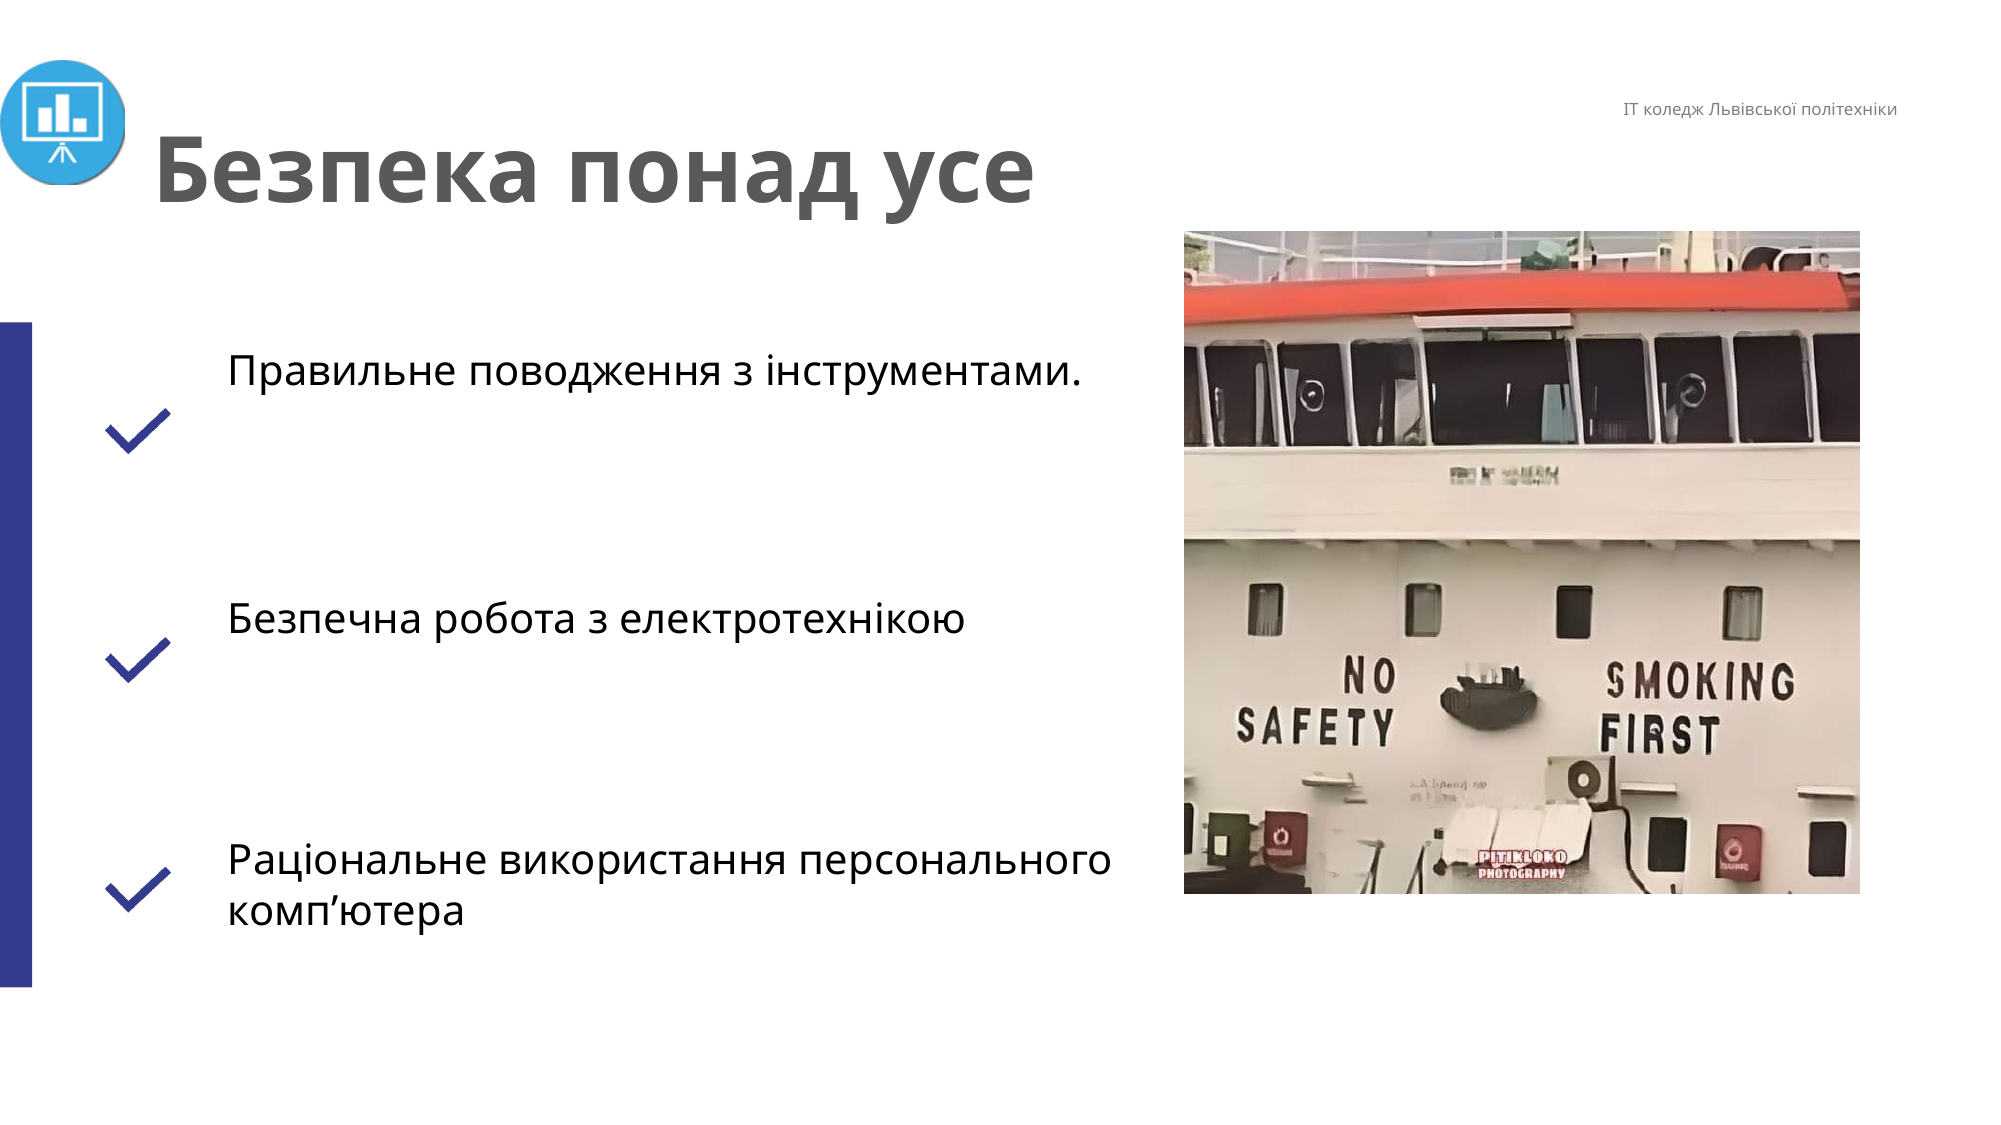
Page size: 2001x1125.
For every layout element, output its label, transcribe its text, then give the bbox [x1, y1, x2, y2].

text_box IT коледж Львівської політехніки [1345, 85, 1913, 161]
list Правильне поводження з інструментами. [212, 336, 1184, 555]
picture [1184, 231, 1860, 894]
text_box Раціональне використання персонального комп’ютера [212, 826, 1233, 1044]
text_box [0, 322, 33, 988]
picture [103, 855, 172, 923]
picture [103, 396, 172, 465]
text_box Безпечна робота з електротехнікою [212, 585, 1184, 803]
title Безпека понад усе [137, 59, 1265, 278]
picture [0, 60, 125, 185]
picture [103, 625, 172, 694]
